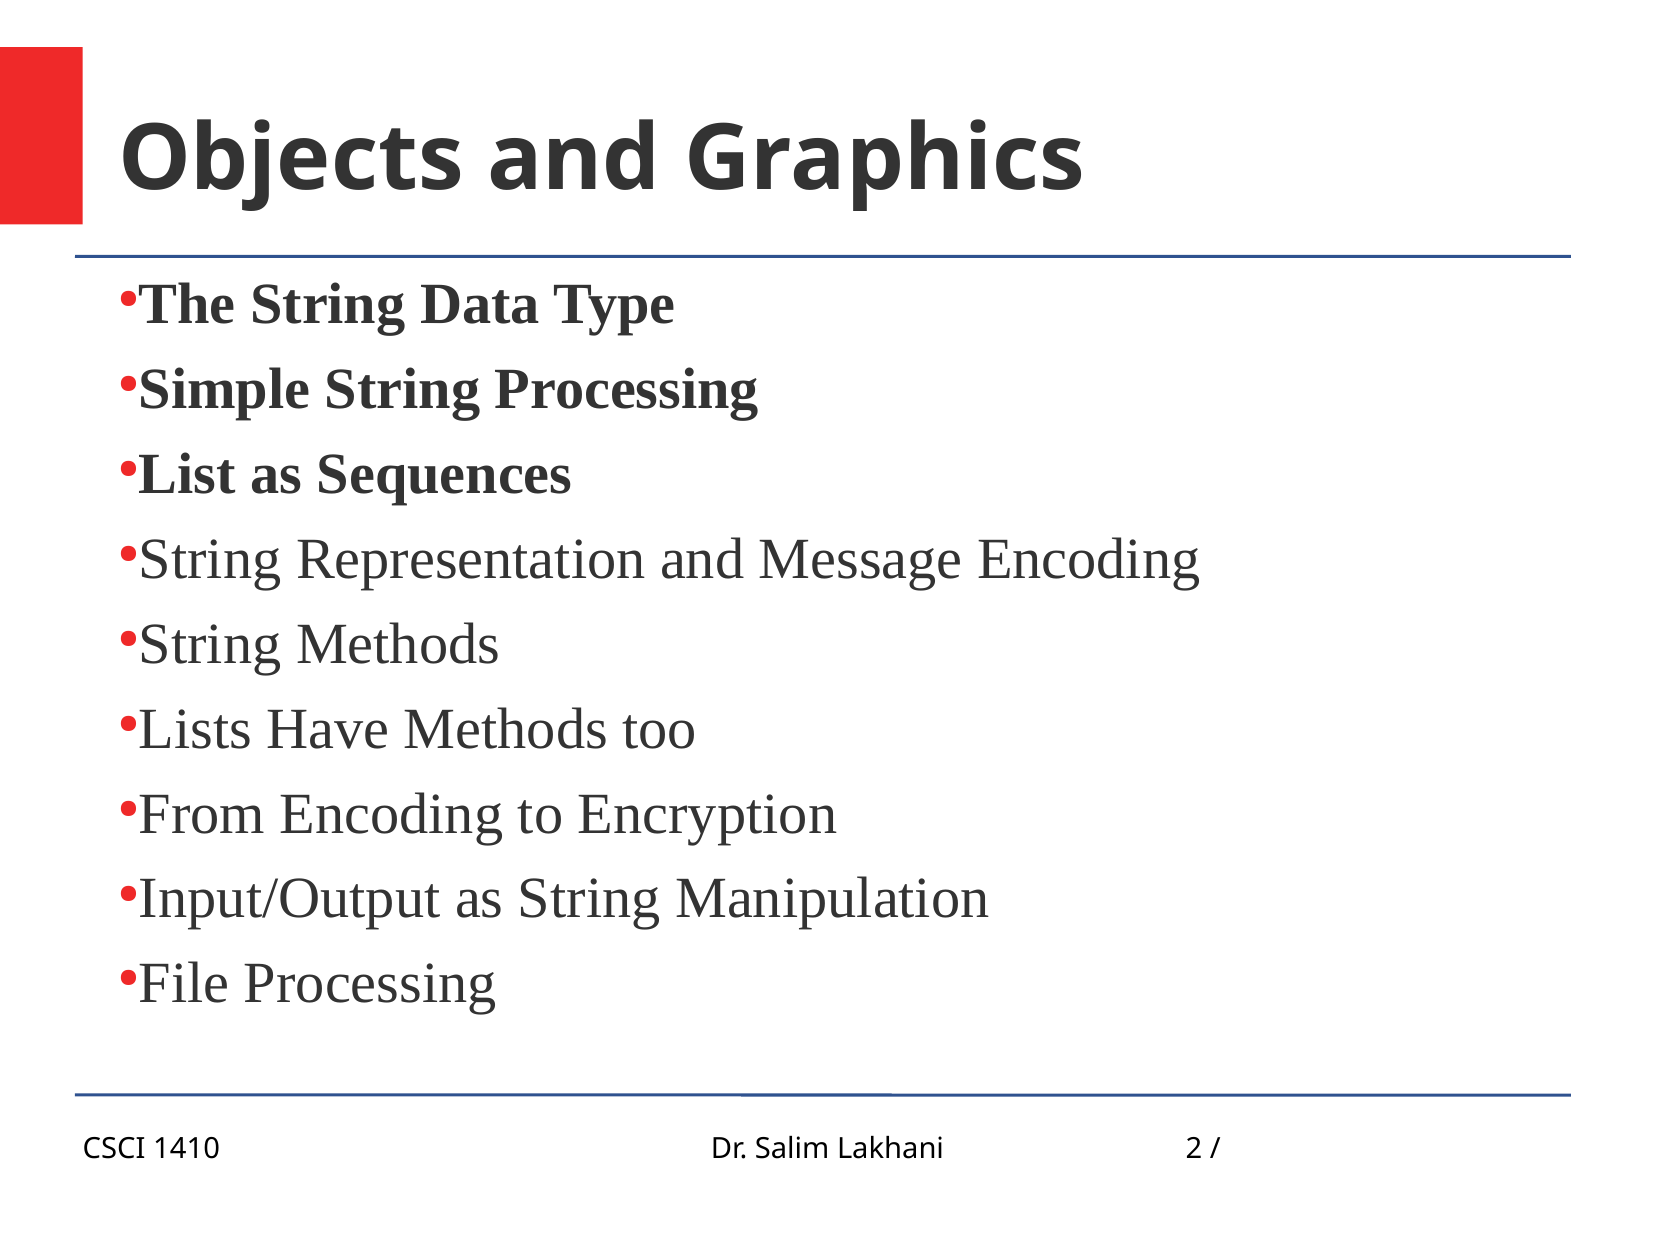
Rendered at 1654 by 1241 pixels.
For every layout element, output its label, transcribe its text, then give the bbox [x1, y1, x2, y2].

text_box / [1185, 1129, 1571, 1216]
title Objects and Graphics [118, 49, 1571, 257]
list The String Data Type Simple String Processing List as Sequences String Representation and Message Encoding String Methods Lists Have Methods too From Encoding to Encryption Input/Output as String Manipulation File Processing [118, 265, 1536, 1081]
text_box CSCI 1410 [82, 1129, 468, 1216]
text_box Dr. Salim Lakhani [565, 1129, 1090, 1216]
